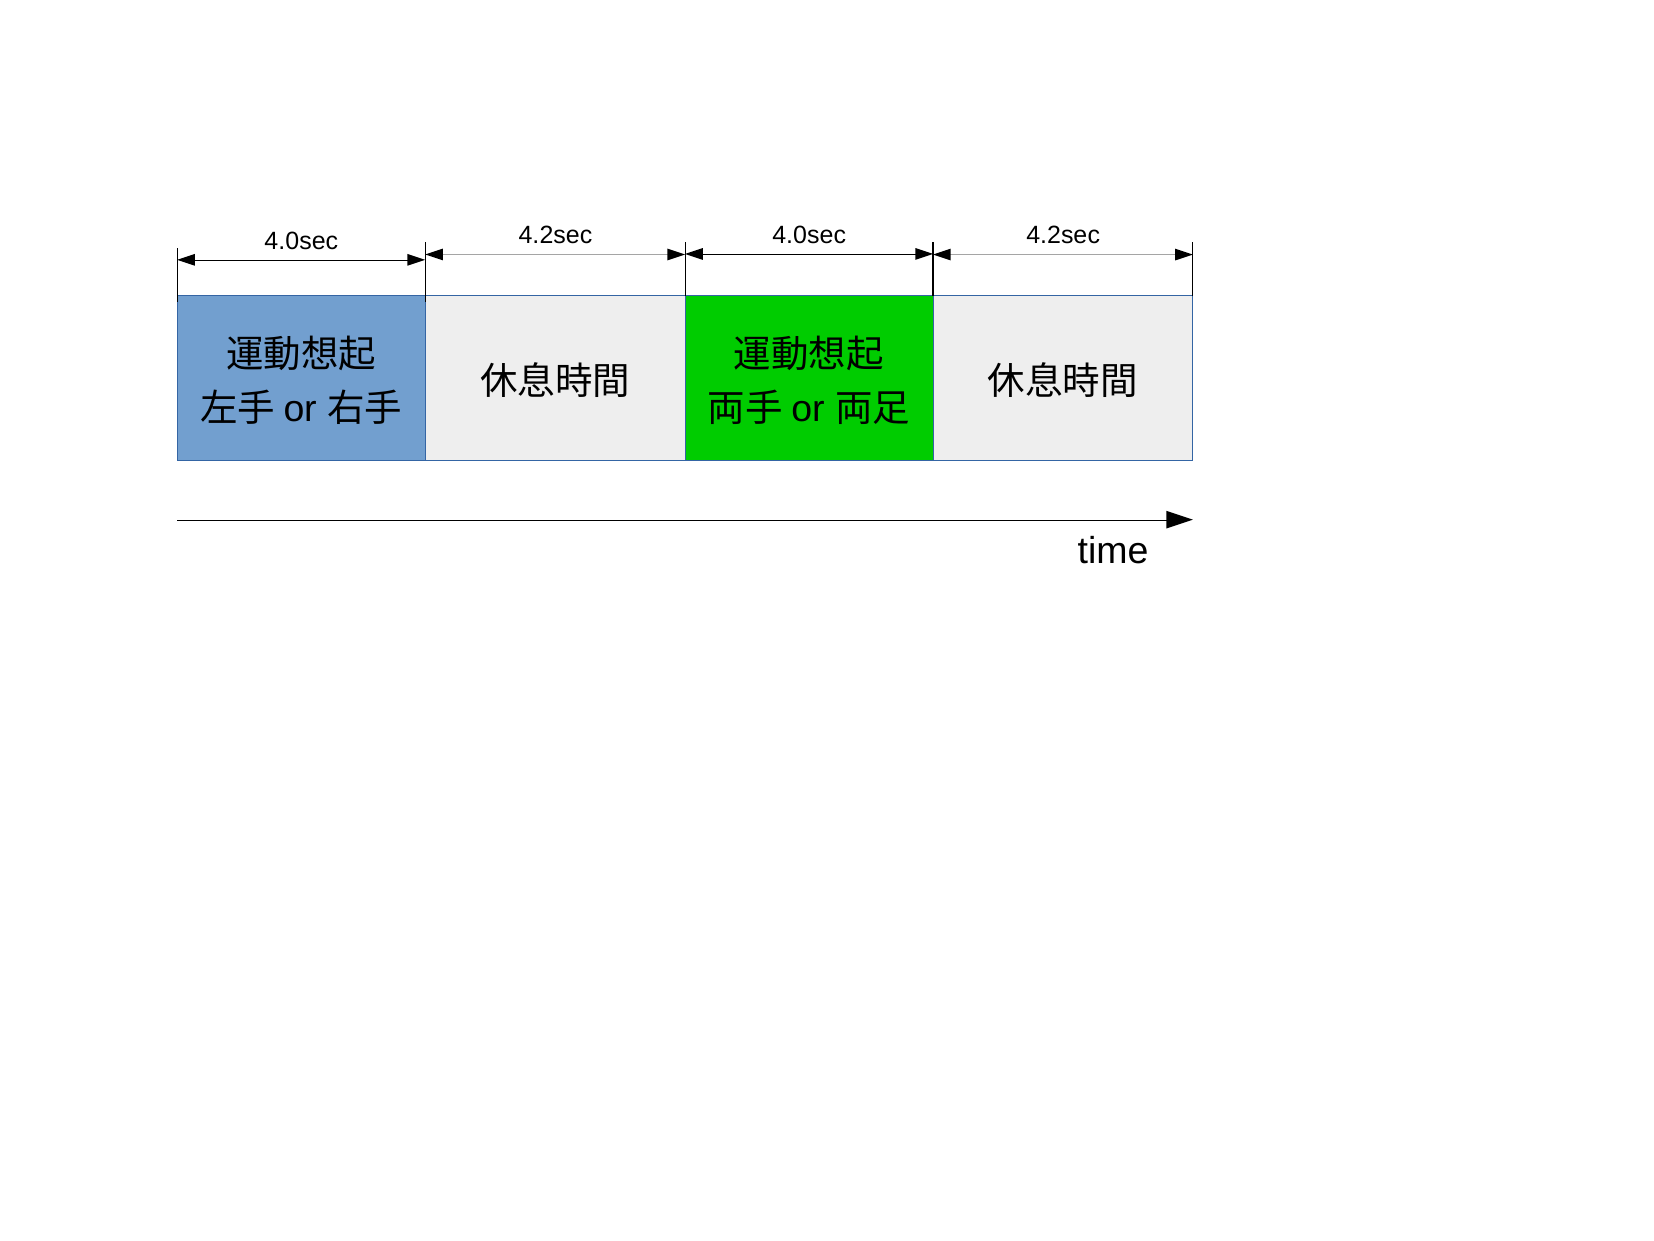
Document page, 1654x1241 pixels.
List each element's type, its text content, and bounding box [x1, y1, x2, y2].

text_box 休息時間 [425, 295, 685, 461]
text_box 運動想起 左手 or 右手 [177, 295, 425, 461]
text_box 運動想起 両手 or 両足 [685, 295, 933, 461]
text_box 休息時間 [933, 295, 1193, 461]
text_box time [1062, 521, 1217, 579]
